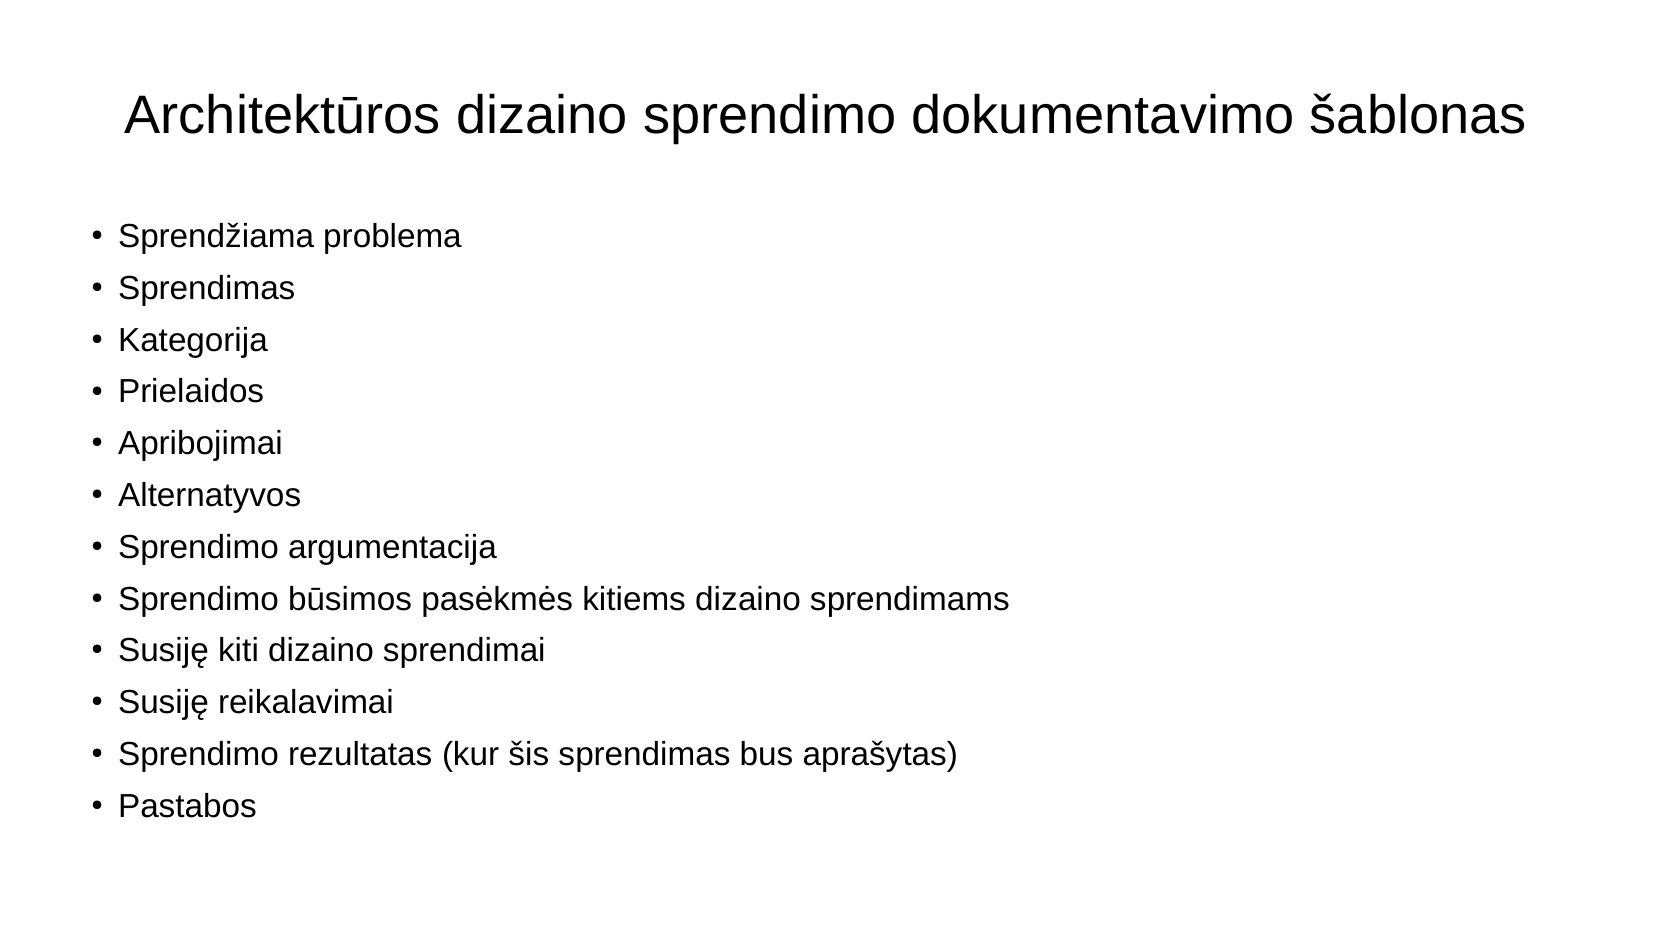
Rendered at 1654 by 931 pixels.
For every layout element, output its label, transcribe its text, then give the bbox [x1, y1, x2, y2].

list Sprendžiama problema Sprendimas Kategorija Prielaidos Apribojimai Alternatyvos Sprendimo argumentacija Sprendimo būsimos pasėkmės kitiems dizaino sprendimams Susiję kiti dizaino sprendimai Susiję reikalavimai Sprendimo rezultatas (kur šis sprendimas bus aprašytas) Pastabos [82, 217, 1571, 826]
title Architektūros dizaino sprendimo dokumentavimo šablonas [82, 37, 1571, 193]
